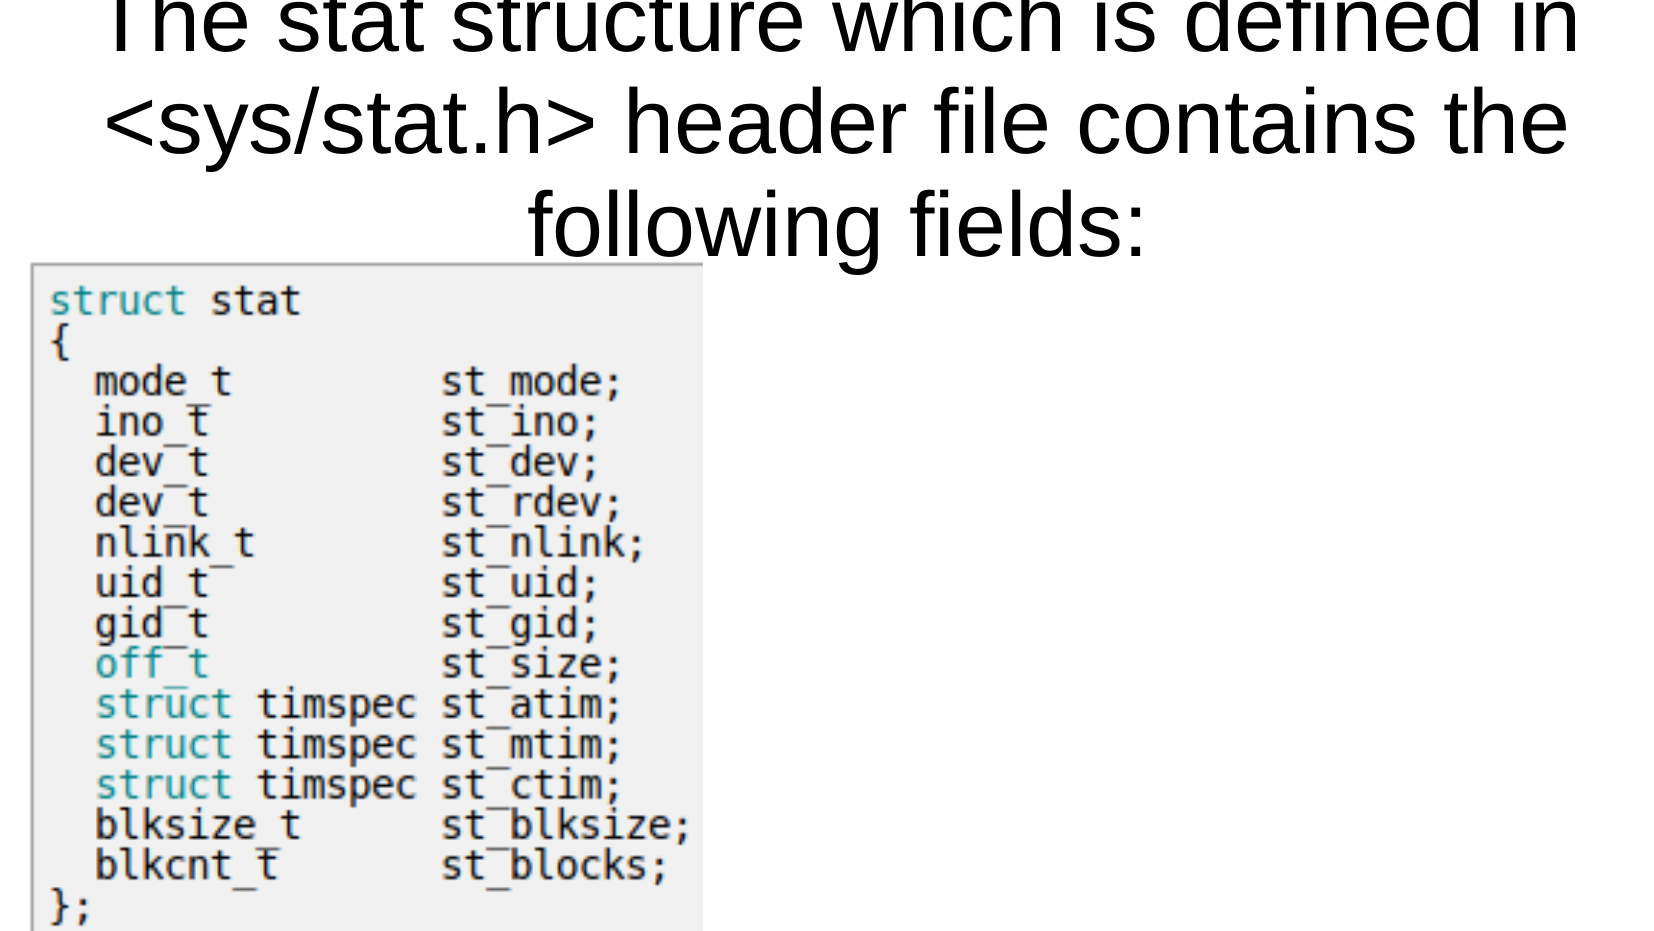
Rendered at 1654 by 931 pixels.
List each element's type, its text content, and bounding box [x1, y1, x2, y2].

title The stat structure which is defined in <sys/stat.h> header file contains the following fields: [82, 0, 1595, 284]
picture [23, 258, 703, 931]
